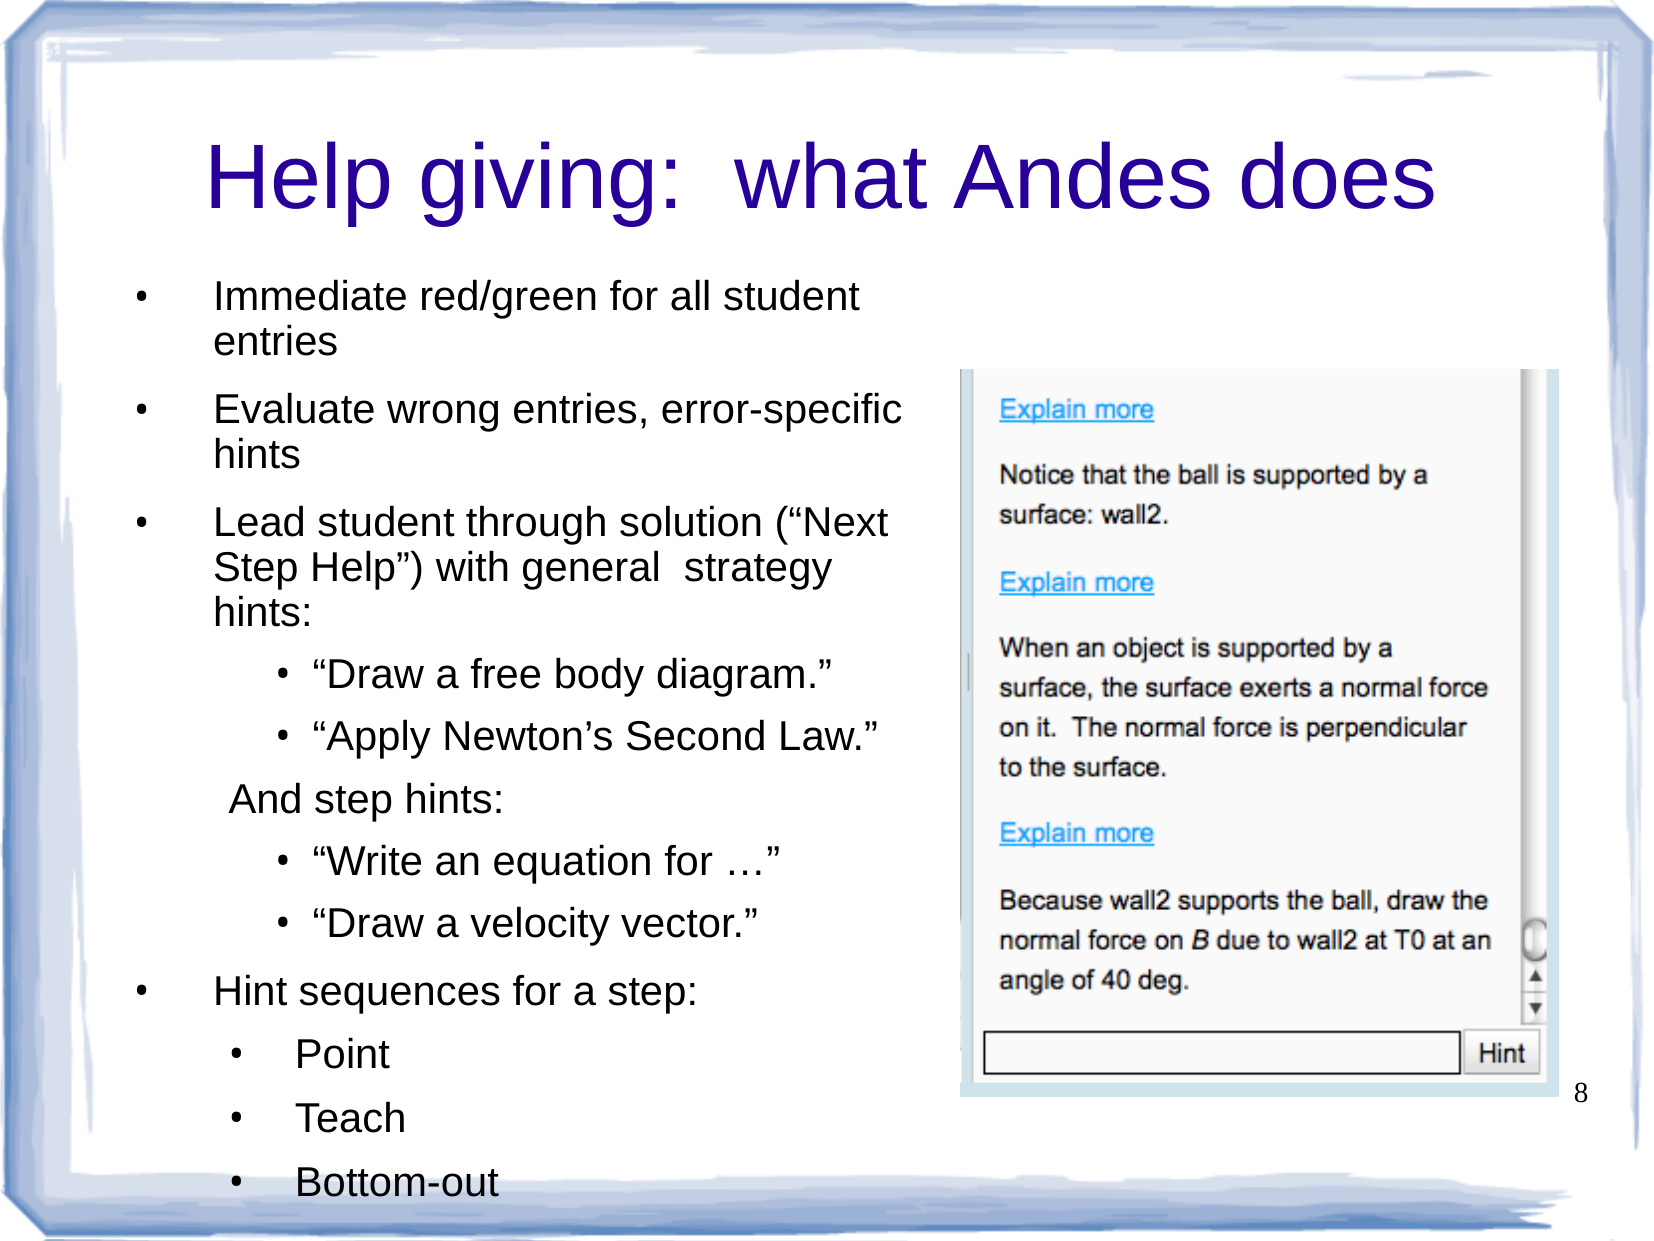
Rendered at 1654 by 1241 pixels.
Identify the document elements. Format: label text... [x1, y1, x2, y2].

picture [0, 0, 1654, 1241]
text_box Immediate red/green for all student entries Evaluate wrong entries, error-specific hints Lead student through solution (“Next Step Help”) with general strategy hints: “Draw a free body diagram.” “Apply Newton’s Second Law.” And step hints: “Write an equation for …” “Draw a velocity vector.” Hint sequences for a step: Point Teach Bottom-out [112, 262, 975, 1174]
title Help giving: what Andes does [124, 82, 1530, 263]
